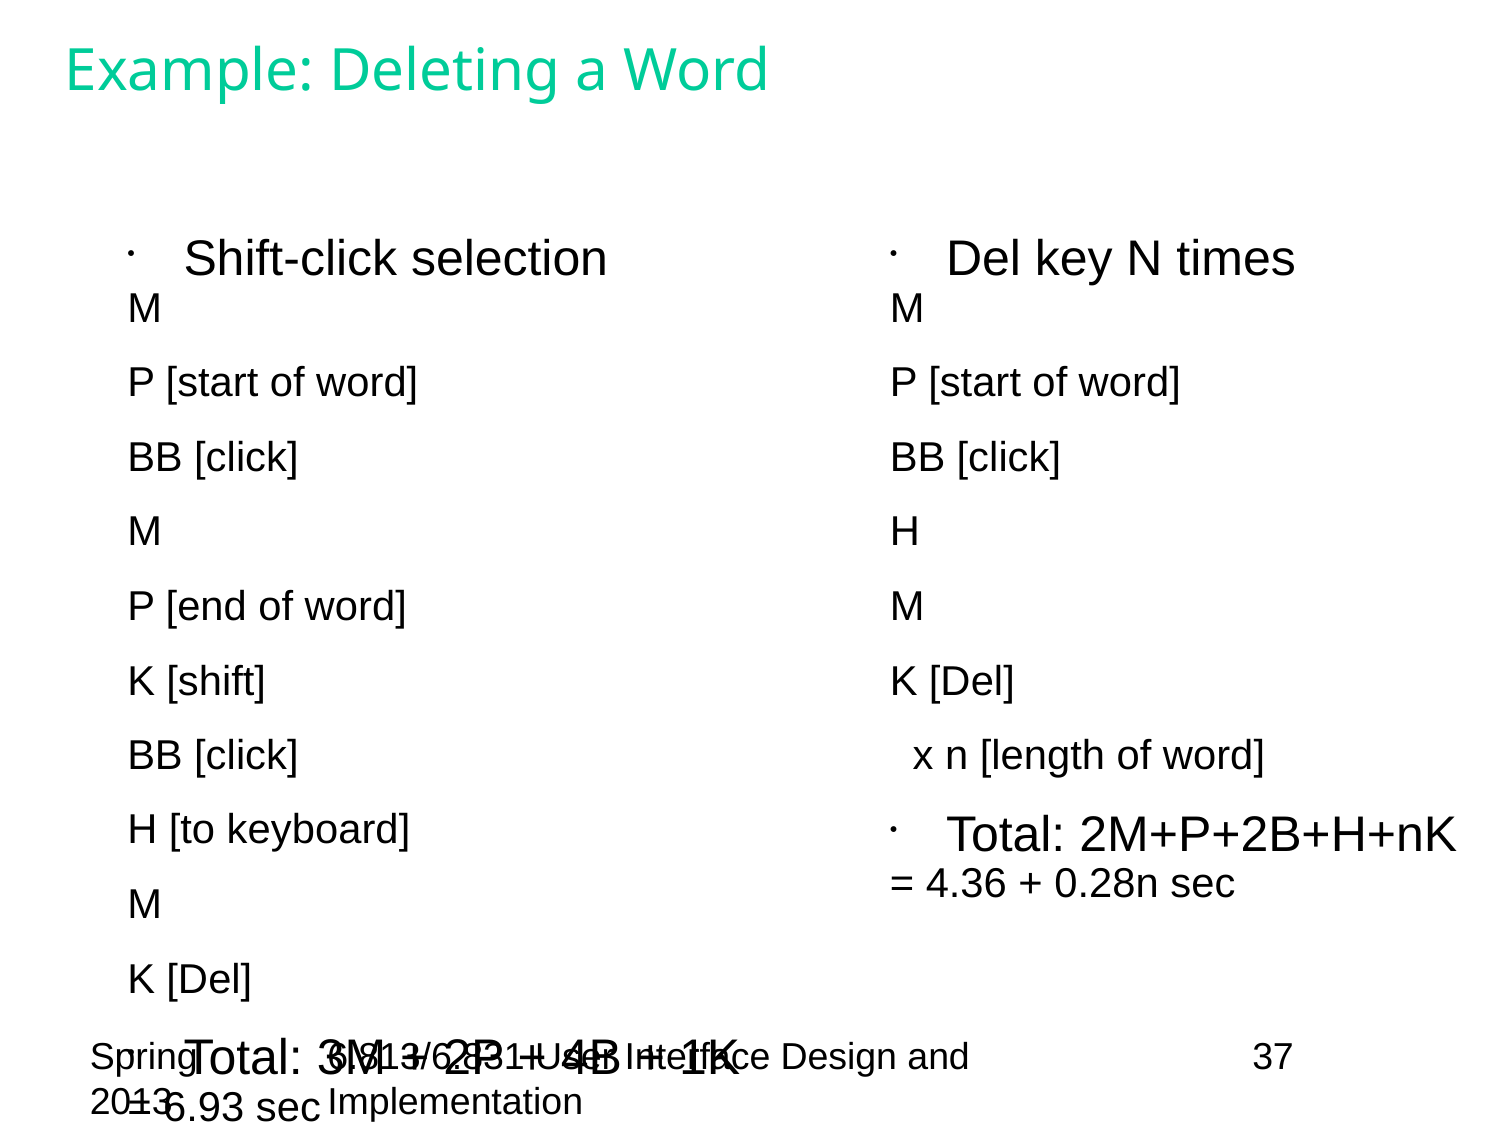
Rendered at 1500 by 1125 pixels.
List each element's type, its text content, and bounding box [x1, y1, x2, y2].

slide_number Spring 2013 [75, 1024, 300, 1103]
list Shift-click selection M P [start of word] BB [click] M P [end of word] K [shift] BB [click] H [to keyboard] M K [Del] Total: 3M + 2P + 4B + 1K = 6.93 sec [112, 224, 875, 1000]
footer 6.813/6.831 User Interface Design and Implementation [312, 1024, 1225, 1103]
title Example: Deleting a Word [50, 24, 1438, 150]
slide_number <number> [1237, 1024, 1425, 1103]
list Del key N times M P [start of word] BB [click] H M K [Del] x n [length of word] Total: 2M+P+2B+H+nK = 4.36 + 0.28n sec [875, 224, 1500, 1000]
